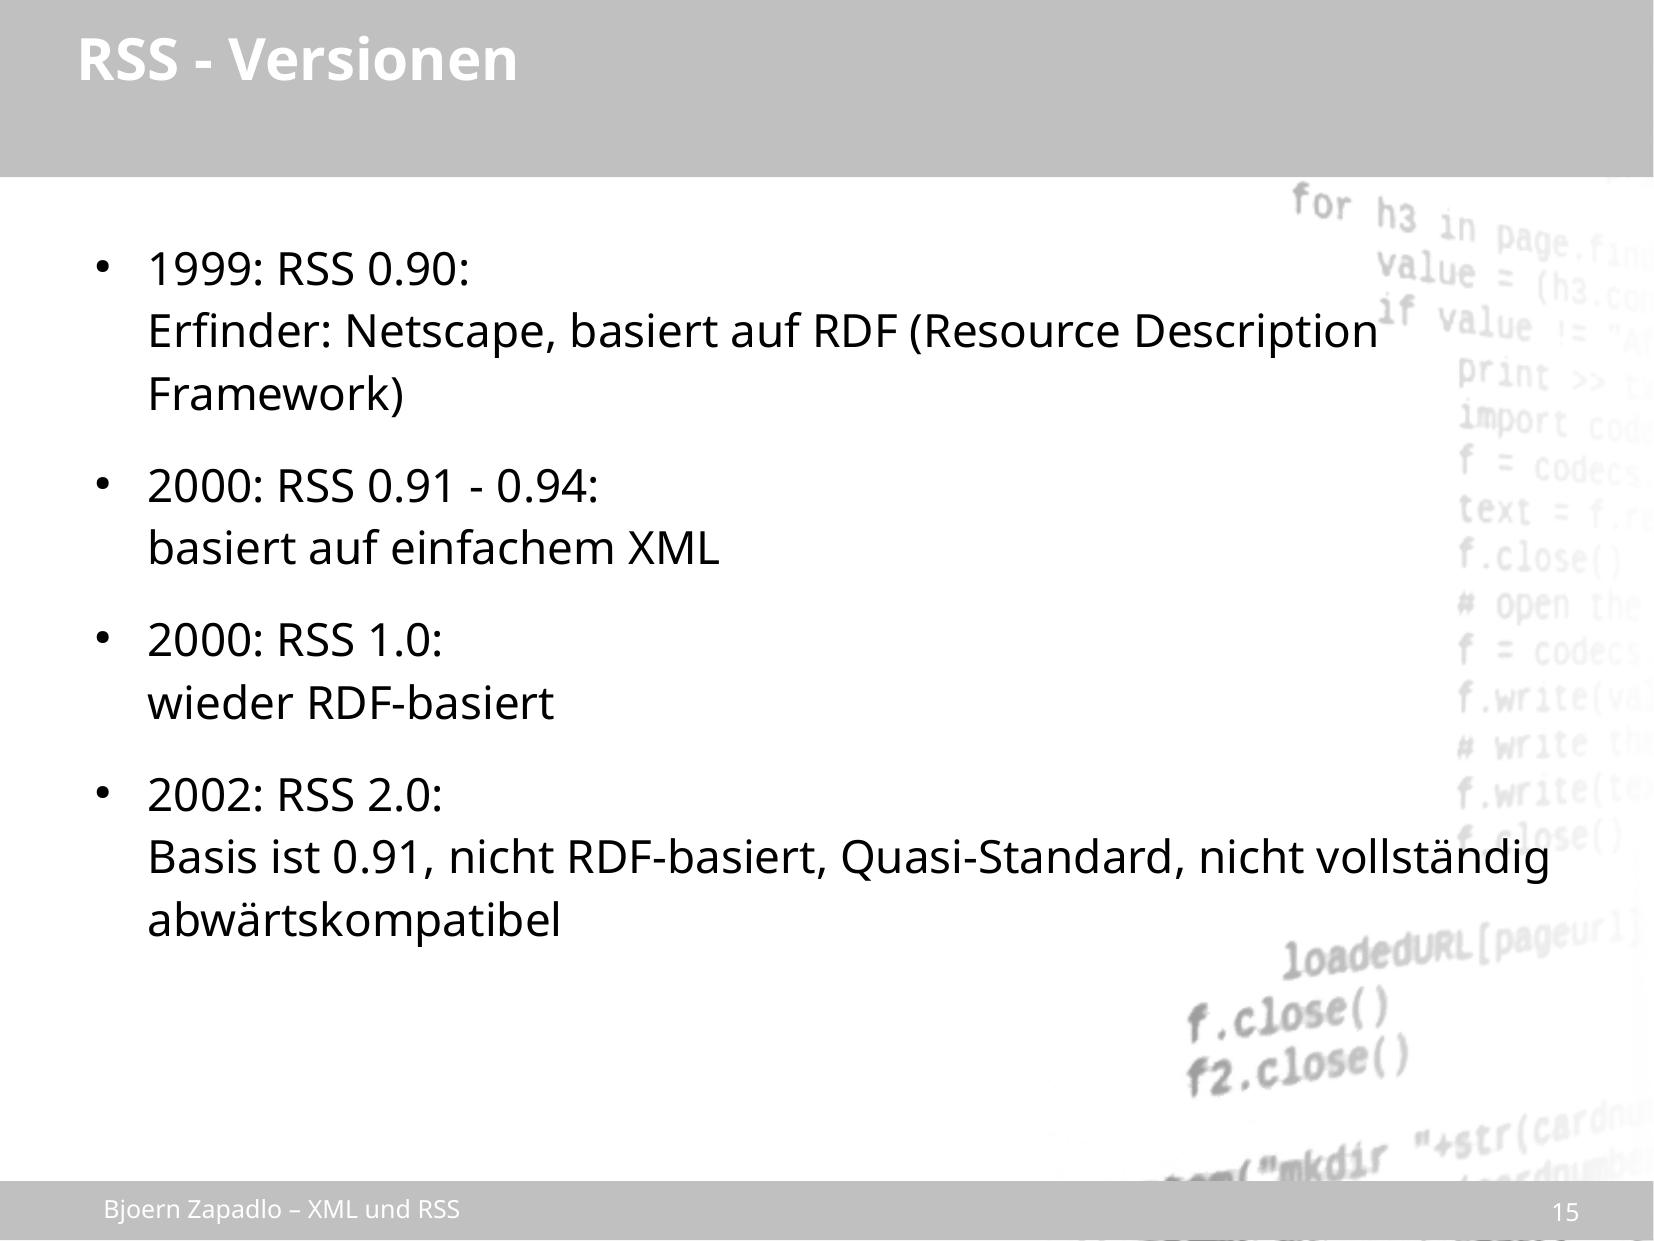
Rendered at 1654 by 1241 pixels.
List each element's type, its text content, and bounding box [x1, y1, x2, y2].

picture [0, 178, 1654, 1181]
list 1999: RSS 0.90: Erfinder: Netscape, basiert auf RDF (Resource Description Framework) 2000: RSS 0.91 - 0.94: basiert auf einfachem XML 2000: RSS 1.0: wieder RDF-basiert 2002: RSS 2.0: Basis ist 0.91, nicht RDF-basiert, Quasi-Standard, nicht vollständig abwärtskompatibel [76, 236, 1566, 1041]
title RSS - Versionen [76, 17, 1565, 178]
